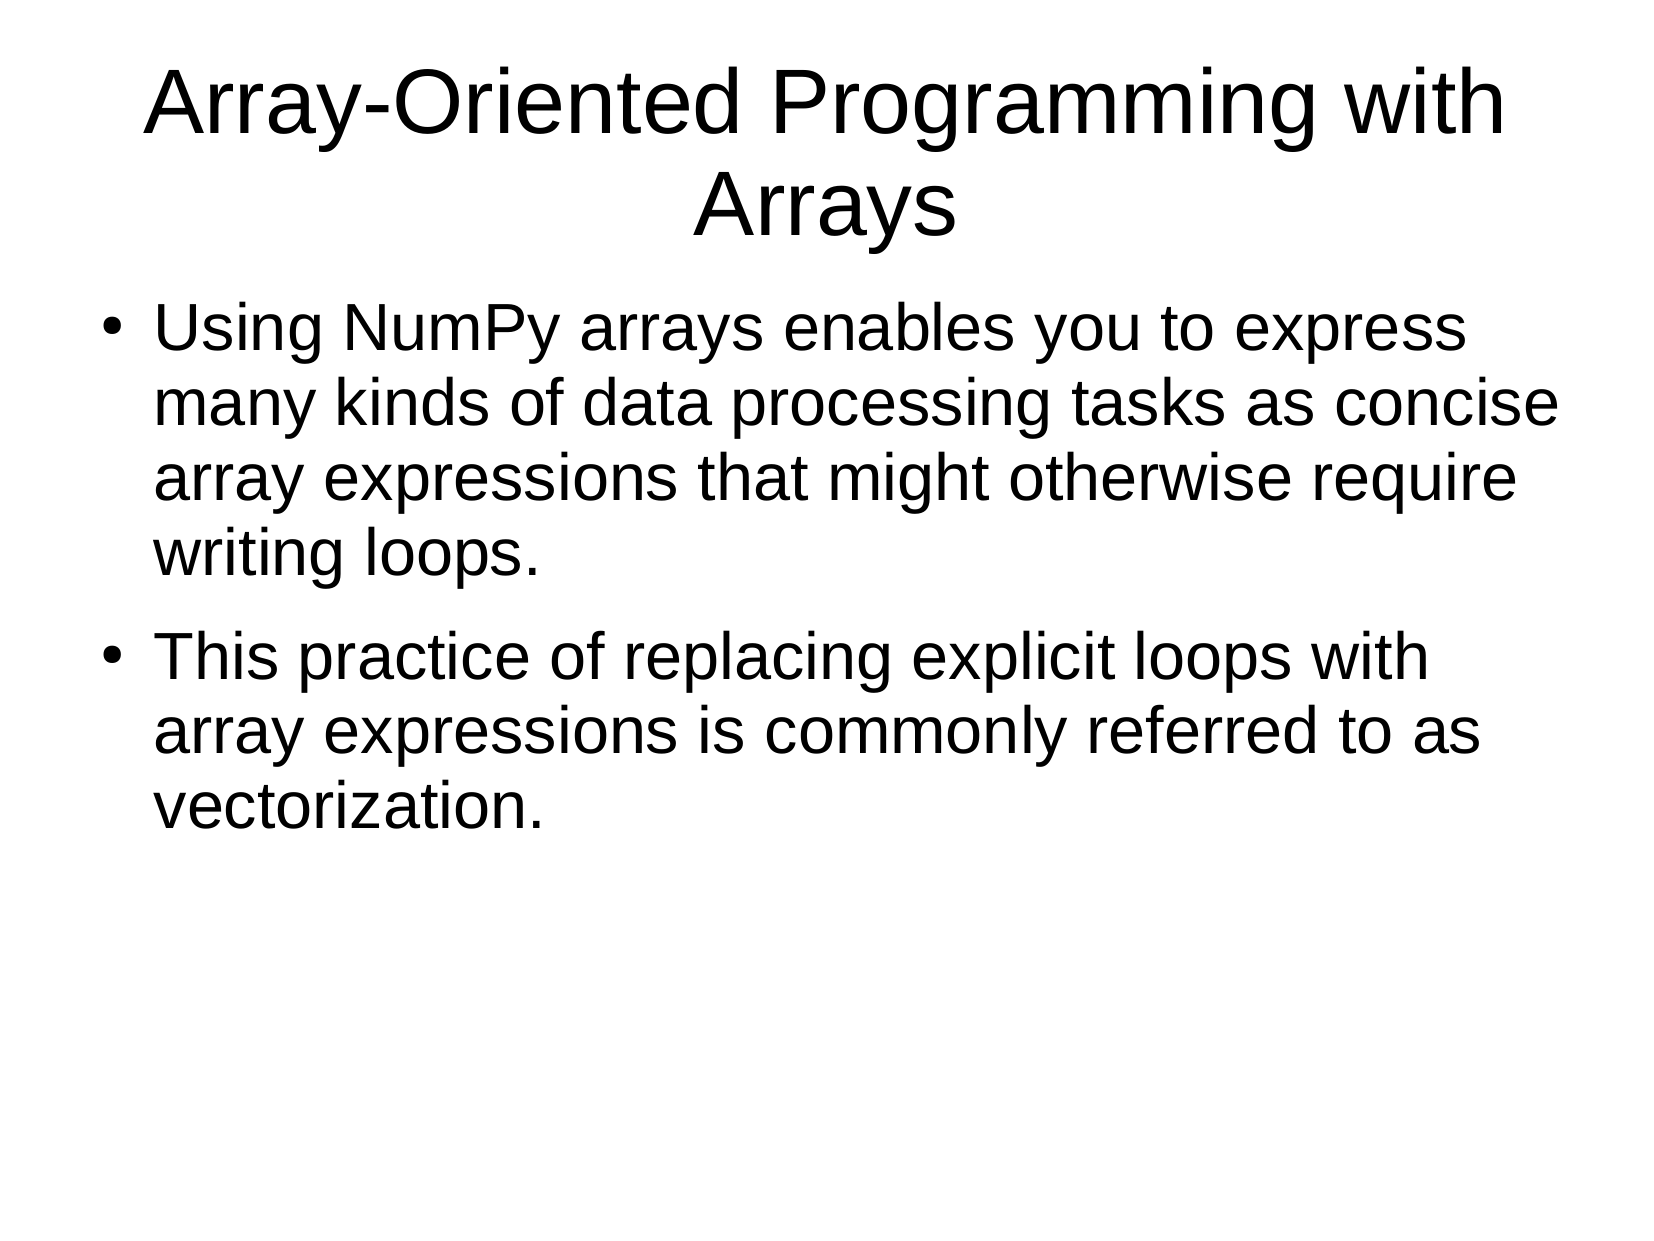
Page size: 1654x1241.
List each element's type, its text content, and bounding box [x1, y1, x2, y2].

title Array-Oriented Programming with Arrays [82, 49, 1571, 257]
list Using NumPy arrays enables you to express many kinds of data processing tasks as concise array expressions that might otherwise require writing loops. This practice of replacing explicit loops with array expressions is commonly referred to as vectorization. [82, 290, 1571, 1010]
